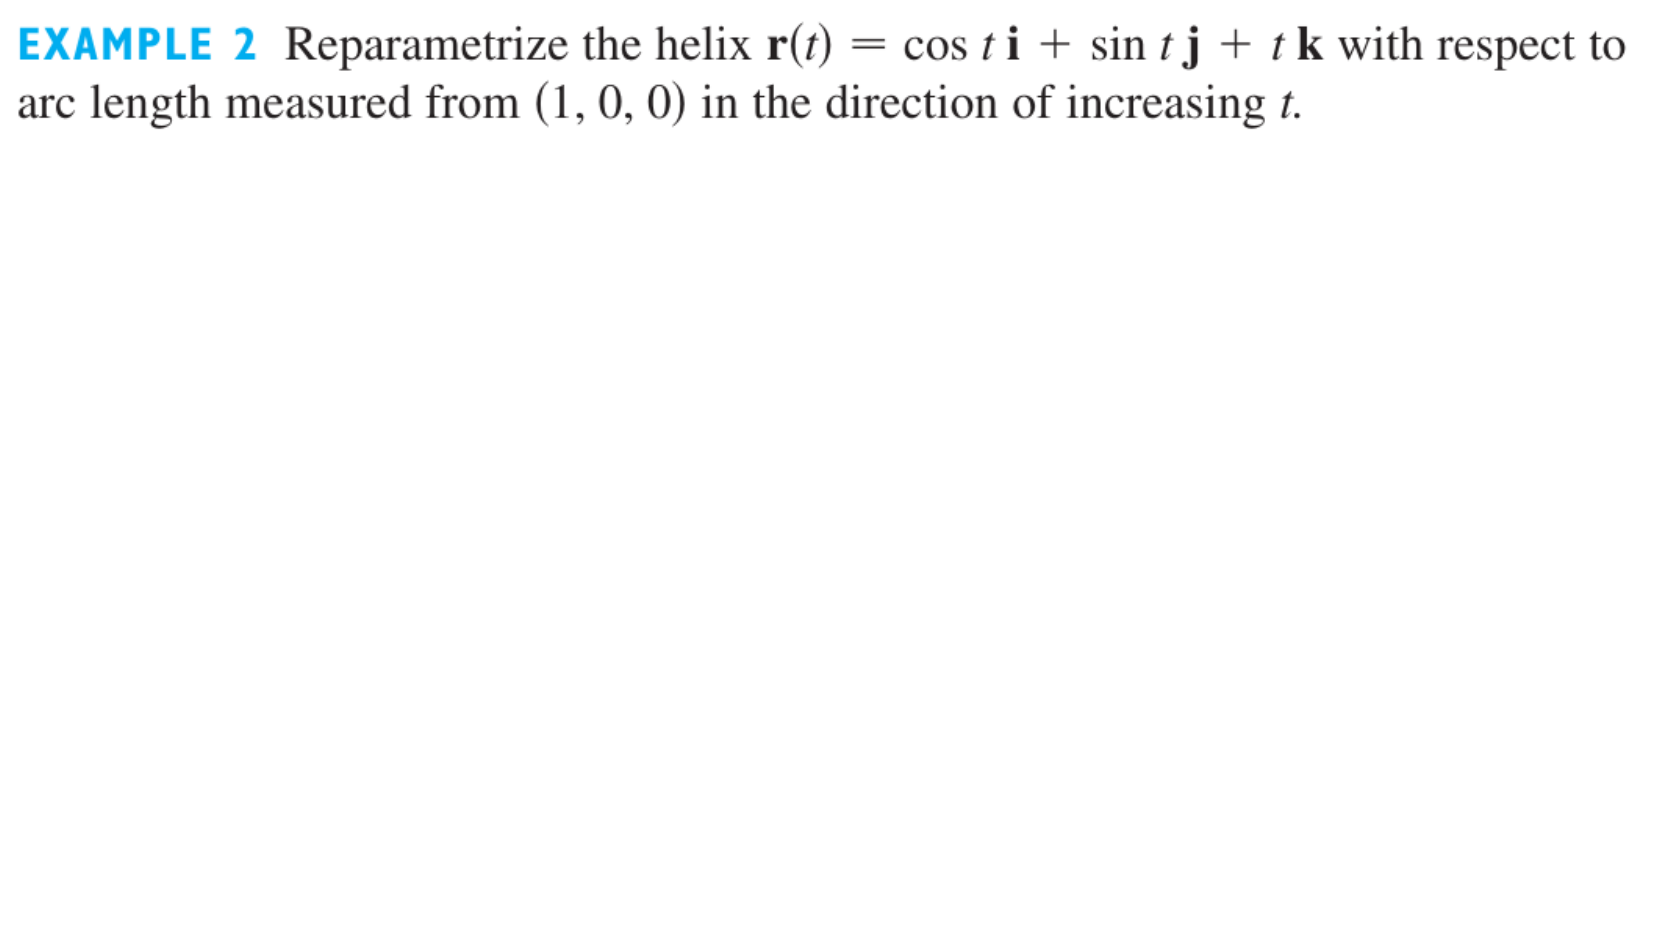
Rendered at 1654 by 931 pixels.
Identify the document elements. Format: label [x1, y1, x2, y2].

picture [11, 11, 1634, 137]
